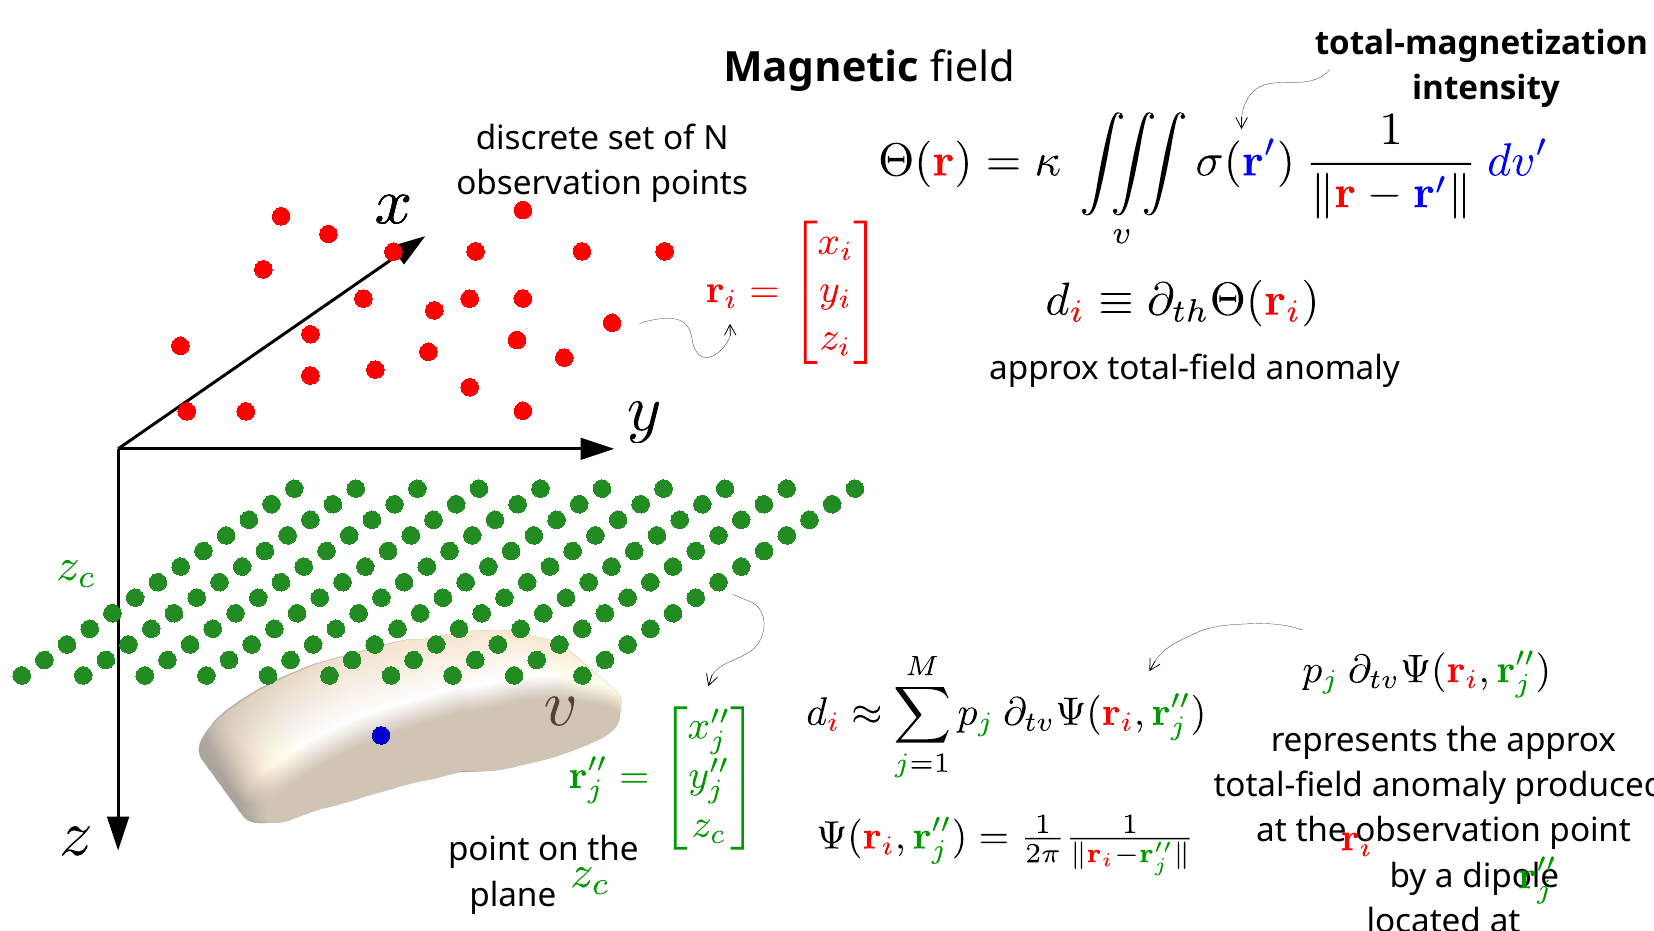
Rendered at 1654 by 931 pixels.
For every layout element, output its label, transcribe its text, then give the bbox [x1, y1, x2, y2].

text_box [573, 242, 591, 261]
text_box [670, 510, 689, 529]
picture [59, 826, 93, 856]
text_box [466, 651, 485, 669]
text_box [346, 479, 365, 498]
text_box [12, 666, 31, 685]
text_box [709, 573, 728, 592]
text_box [595, 604, 614, 623]
text_box [187, 588, 206, 607]
text_box [602, 557, 621, 576]
text_box [460, 378, 479, 397]
text_box [755, 542, 773, 560]
text_box [356, 557, 375, 576]
text_box [823, 495, 842, 514]
picture [567, 704, 759, 852]
text_box [664, 557, 682, 576]
text_box [488, 635, 507, 654]
text_box [310, 588, 329, 607]
text_box [80, 619, 99, 638]
text_box [340, 526, 359, 545]
text_box [686, 588, 705, 607]
picture [1043, 278, 1322, 329]
text_box [514, 201, 532, 219]
text_box [349, 604, 368, 623]
text_box [149, 573, 167, 592]
text_box [686, 542, 705, 560]
text_box [709, 526, 728, 545]
text_box [249, 588, 268, 607]
text_box [317, 542, 336, 560]
text_box [547, 510, 566, 529]
text_box [450, 619, 468, 638]
picture [56, 560, 95, 588]
text_box [655, 242, 674, 261]
text_box [262, 495, 281, 514]
text_box [466, 242, 485, 261]
text_box [379, 542, 397, 560]
text_box [285, 479, 304, 498]
text_box point on the plane [419, 817, 668, 916]
text_box [573, 666, 592, 685]
text_box [513, 289, 532, 308]
text_box Magnetic field [708, 29, 1071, 91]
text_box [732, 510, 751, 529]
text_box [419, 342, 438, 361]
text_box [126, 588, 145, 607]
text_box [514, 401, 532, 420]
text_box [570, 495, 589, 514]
text_box [563, 542, 582, 560]
text_box [259, 666, 277, 685]
text_box [254, 260, 273, 279]
text_box [203, 619, 222, 638]
text_box [505, 666, 523, 685]
text_box [135, 666, 154, 685]
text_box [618, 588, 637, 607]
text_box [372, 726, 390, 745]
text_box [288, 604, 306, 623]
text_box [693, 495, 712, 514]
text_box [320, 666, 339, 685]
text_box [518, 573, 537, 592]
text_box [324, 495, 342, 514]
text_box [103, 604, 122, 623]
picture [374, 194, 413, 224]
text_box [304, 635, 323, 654]
picture [816, 814, 1190, 876]
text_box [35, 651, 54, 669]
text_box [58, 635, 76, 654]
picture [1517, 856, 1555, 904]
text_box [440, 542, 459, 560]
text_box [411, 604, 430, 623]
text_box [388, 619, 407, 638]
text_box [181, 635, 199, 654]
text_box [654, 479, 673, 498]
text_box [242, 635, 261, 654]
text_box [281, 651, 300, 669]
text_box [525, 526, 543, 545]
text_box [177, 402, 196, 421]
text_box approx total-field anomaly [974, 336, 1396, 388]
text_box [220, 651, 238, 669]
text_box [233, 557, 252, 576]
text_box represents the approx total-field anomaly produced at the observation point by a dipole located at [1198, 708, 1654, 906]
text_box [395, 573, 413, 592]
text_box [301, 325, 320, 344]
text_box [240, 510, 258, 529]
text_box [609, 510, 627, 529]
text_box [732, 557, 751, 576]
text_box [210, 573, 229, 592]
text_box [508, 495, 527, 514]
text_box [424, 510, 443, 529]
text_box [366, 360, 385, 379]
picture [570, 867, 609, 895]
text_box [363, 510, 381, 529]
text_box [372, 588, 391, 607]
text_box [434, 588, 452, 607]
text_box [278, 526, 297, 545]
text_box [333, 573, 352, 592]
text_box [460, 289, 479, 308]
text_box [443, 666, 462, 685]
text_box [74, 666, 93, 685]
text_box [527, 651, 546, 669]
text_box [579, 573, 598, 592]
text_box [573, 619, 592, 638]
text_box [550, 635, 569, 654]
text_box [777, 526, 796, 545]
text_box [463, 526, 482, 545]
text_box [502, 542, 520, 560]
text_box [217, 526, 235, 545]
text_box [593, 479, 611, 498]
text_box [354, 289, 373, 308]
text_box [470, 479, 488, 498]
text_box total-magnetization intensity [1300, 11, 1636, 107]
text_box [846, 479, 864, 498]
text_box [479, 557, 498, 576]
text_box [555, 348, 574, 367]
text_box [97, 651, 115, 669]
text_box [417, 557, 436, 576]
text_box [486, 510, 504, 529]
text_box [343, 651, 361, 669]
text_box [119, 635, 138, 654]
text_box [472, 604, 491, 623]
picture [1340, 832, 1371, 857]
text_box [456, 573, 475, 592]
picture [1302, 650, 1552, 698]
text_box [447, 495, 466, 514]
text_box [716, 479, 734, 498]
text_box [541, 557, 559, 576]
text_box [226, 604, 245, 623]
text_box [508, 331, 526, 349]
text_box [531, 479, 550, 498]
text_box [265, 619, 284, 638]
text_box [425, 301, 444, 320]
text_box [511, 619, 530, 638]
text_box [365, 635, 384, 654]
text_box [384, 242, 403, 261]
text_box [631, 495, 650, 514]
text_box [755, 495, 773, 514]
text_box [586, 526, 605, 545]
text_box [256, 542, 274, 560]
text_box [272, 573, 290, 592]
text_box [327, 619, 345, 638]
picture [626, 401, 662, 443]
picture [806, 656, 1207, 778]
text_box [194, 542, 213, 560]
text_box [625, 542, 644, 560]
text_box [171, 336, 190, 355]
text_box [596, 651, 614, 669]
text_box [382, 666, 400, 685]
text_box [557, 588, 575, 607]
text_box [165, 604, 183, 623]
text_box [618, 635, 637, 654]
text_box [142, 619, 161, 638]
text_box [427, 635, 446, 654]
text_box [197, 666, 216, 685]
picture [704, 112, 1547, 366]
text_box [301, 366, 320, 385]
text_box [495, 588, 514, 607]
text_box [534, 604, 553, 623]
text_box [404, 651, 423, 669]
text_box [664, 604, 682, 623]
text_box [385, 495, 404, 514]
text_box [272, 207, 290, 226]
text_box [648, 526, 666, 545]
text_box [641, 619, 660, 638]
text_box [171, 557, 190, 576]
text_box [800, 510, 819, 529]
text_box [603, 313, 621, 332]
text_box [408, 479, 427, 498]
text_box [641, 573, 660, 592]
text_box discrete set of N observation points [413, 106, 792, 195]
text_box [294, 557, 313, 576]
text_box [401, 526, 420, 545]
text_box [301, 510, 320, 529]
text_box [236, 402, 255, 421]
text_box [158, 651, 177, 669]
text_box [319, 225, 338, 243]
text_box [777, 479, 796, 498]
